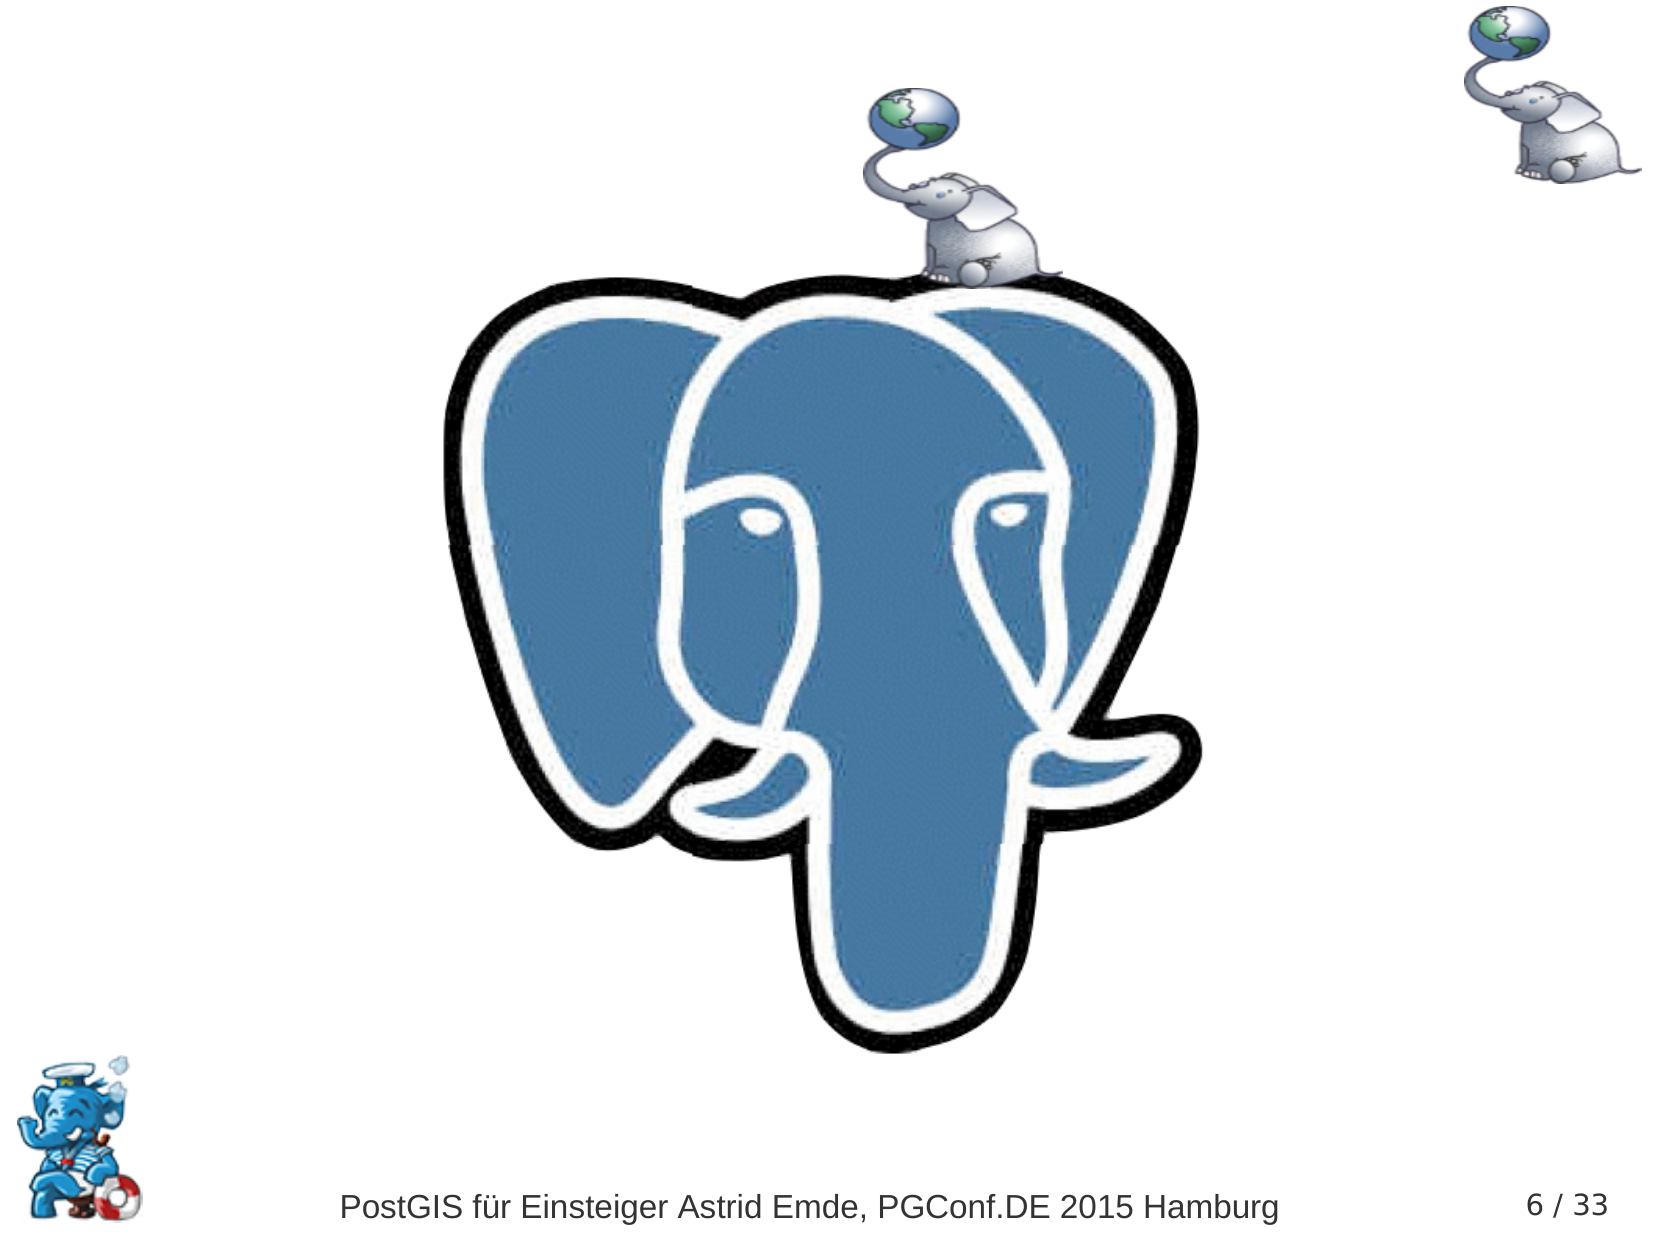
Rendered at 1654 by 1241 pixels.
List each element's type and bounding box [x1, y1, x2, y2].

picture [386, 88, 1329, 1093]
picture [1464, 6, 1642, 184]
picture [17, 1055, 143, 1223]
